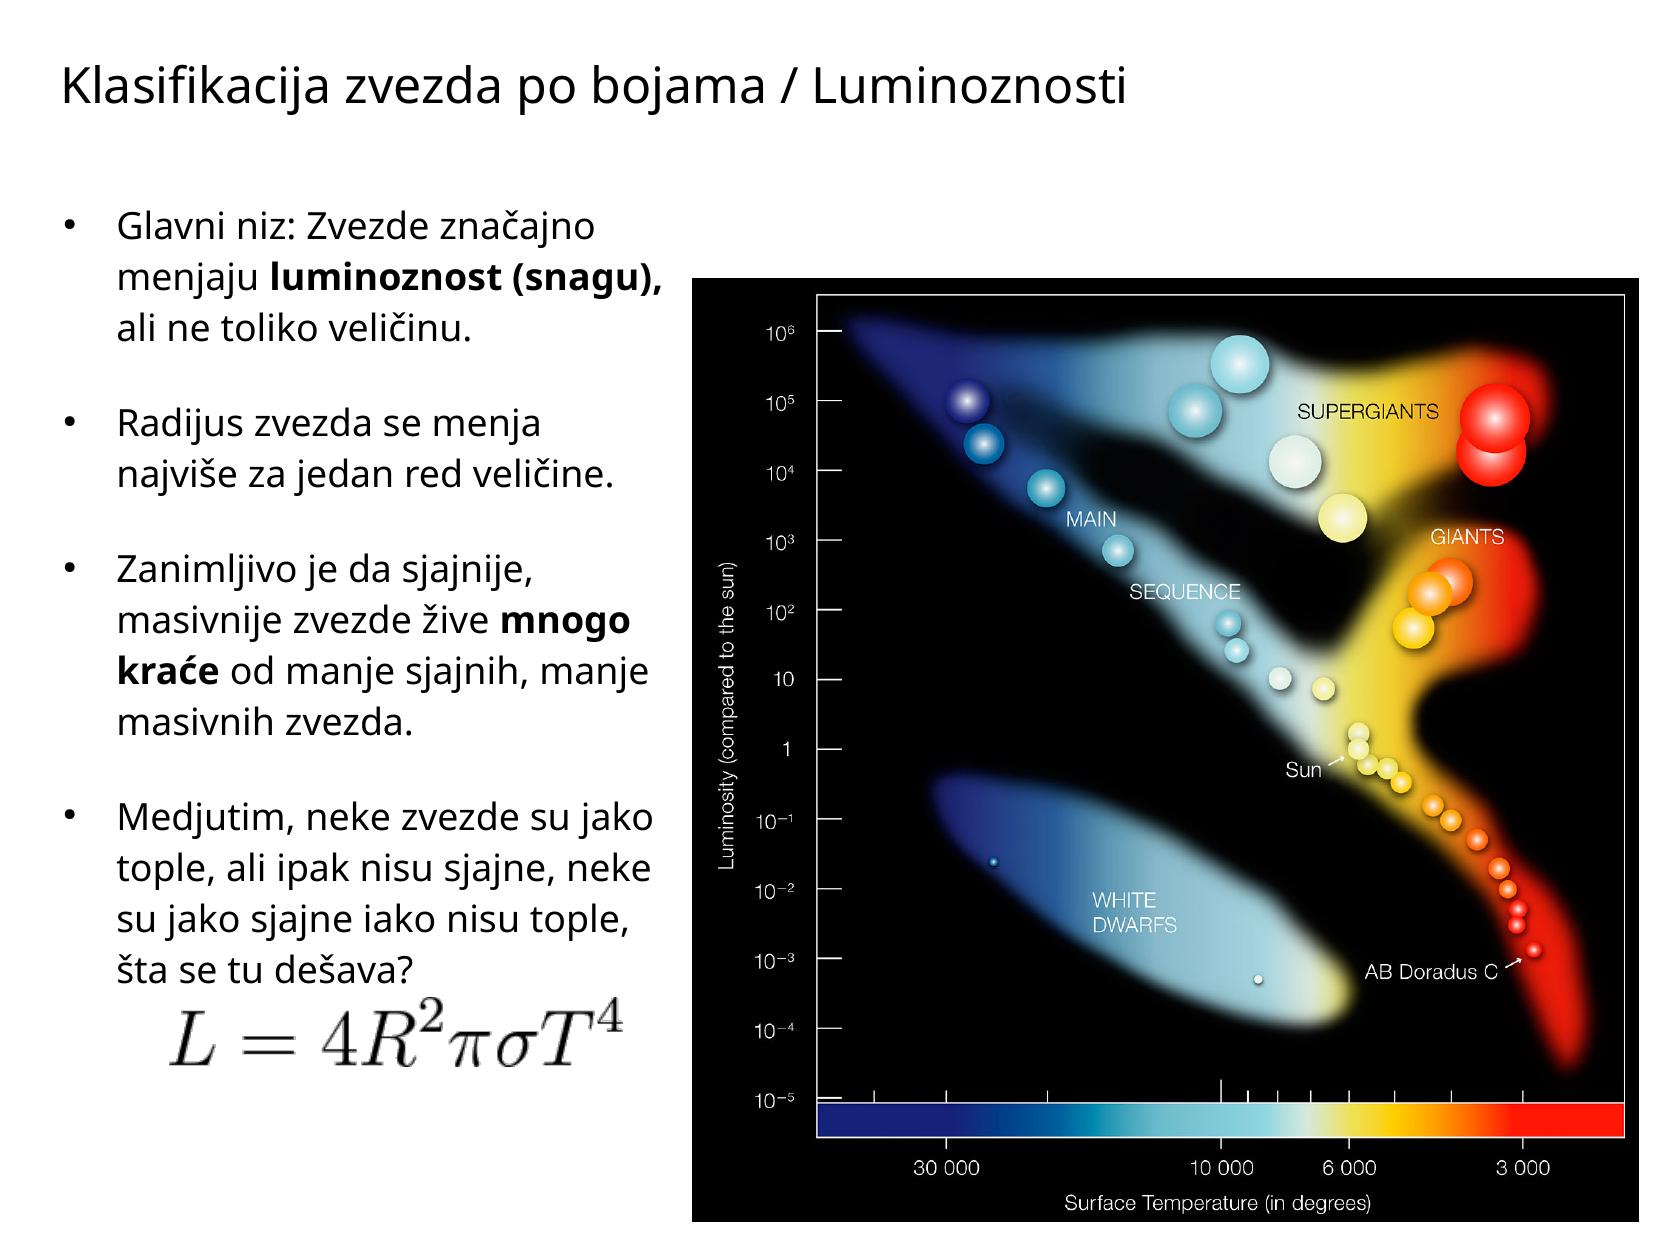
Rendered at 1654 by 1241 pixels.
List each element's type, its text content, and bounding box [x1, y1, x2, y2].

list Glavni niz: Zvezde značajno menjaju luminoznost (snagu), ali ne toliko veličinu. Radijus zvezda se menja najviše za jedan red veličine. Zanimljivo je da sjajnije, masivnije zvezde žive mnogo kraće od manje sjajnih, manje masivnih zvezda. Medjutim, neke zvezde su jako tople, ali ipak nisu sjajne, neke su jako sjajne iako nisu tople, šta se tu dešava? [45, 199, 673, 1173]
picture [692, 278, 1639, 1222]
picture [169, 997, 623, 1067]
title Klasifikacija zvezda po bojama / Luminoznosti [59, 17, 1648, 150]
